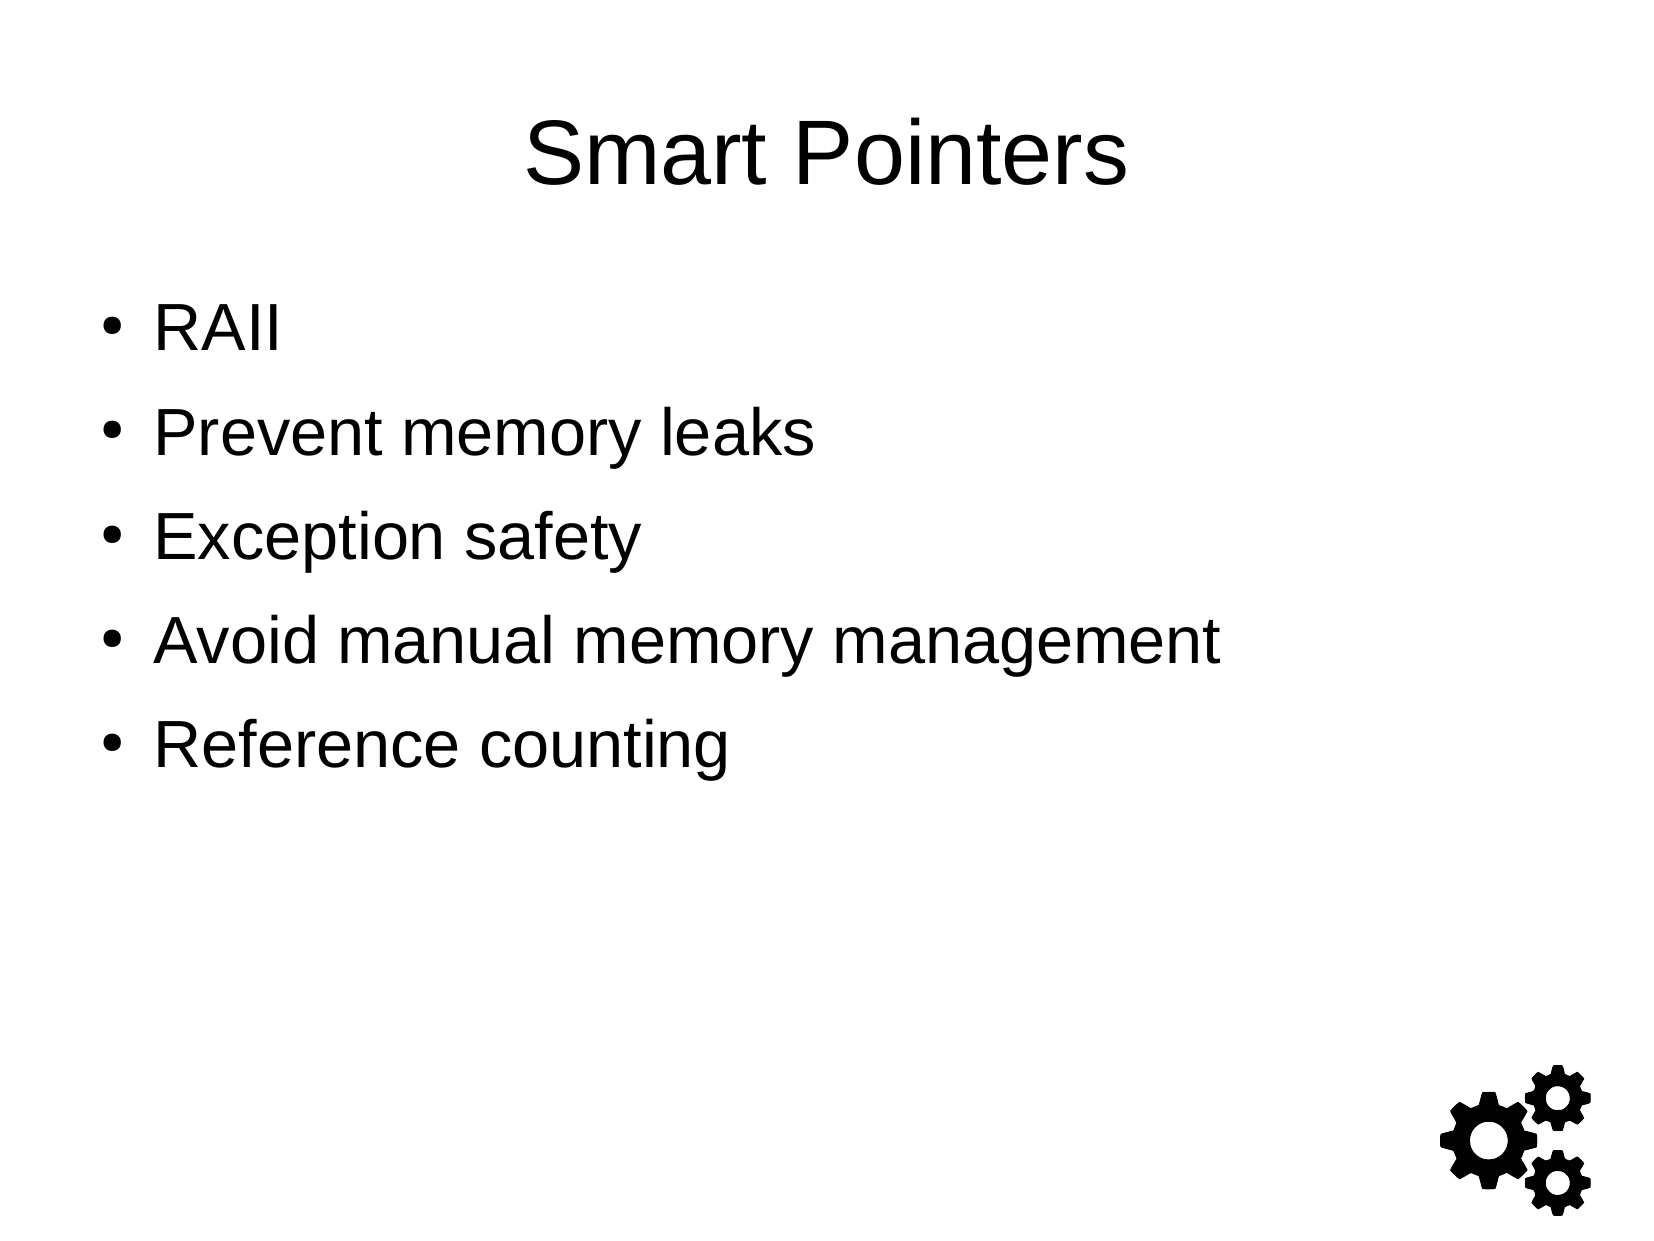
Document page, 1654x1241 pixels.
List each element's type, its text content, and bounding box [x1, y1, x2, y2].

list RAII Prevent memory leaks Exception safety Avoid manual memory management Reference counting [82, 290, 1571, 1010]
picture [1440, 1065, 1591, 1216]
title Smart Pointers [82, 49, 1571, 257]
